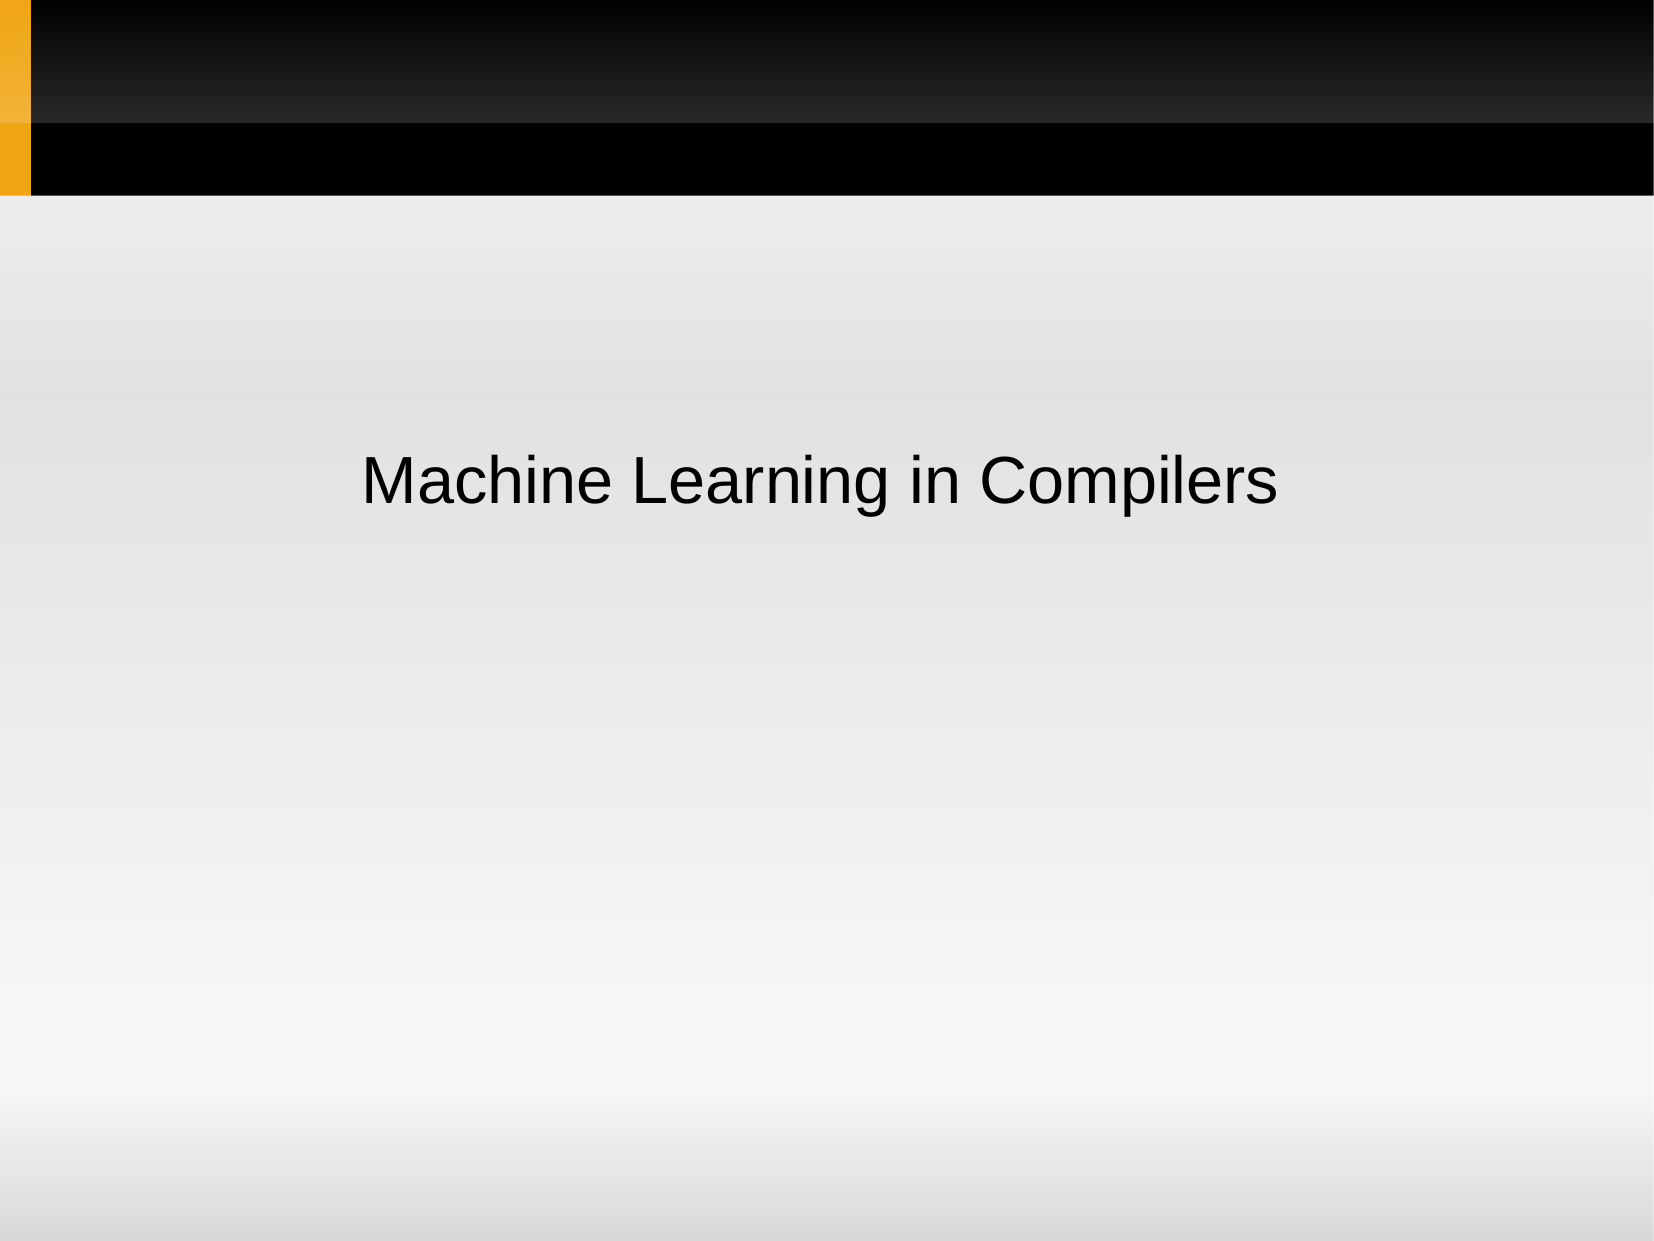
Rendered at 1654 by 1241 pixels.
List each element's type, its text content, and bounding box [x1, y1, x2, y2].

subtitle Machine Learning in Compilers [76, 0, 1565, 1109]
picture [0, 0, 1654, 1241]
